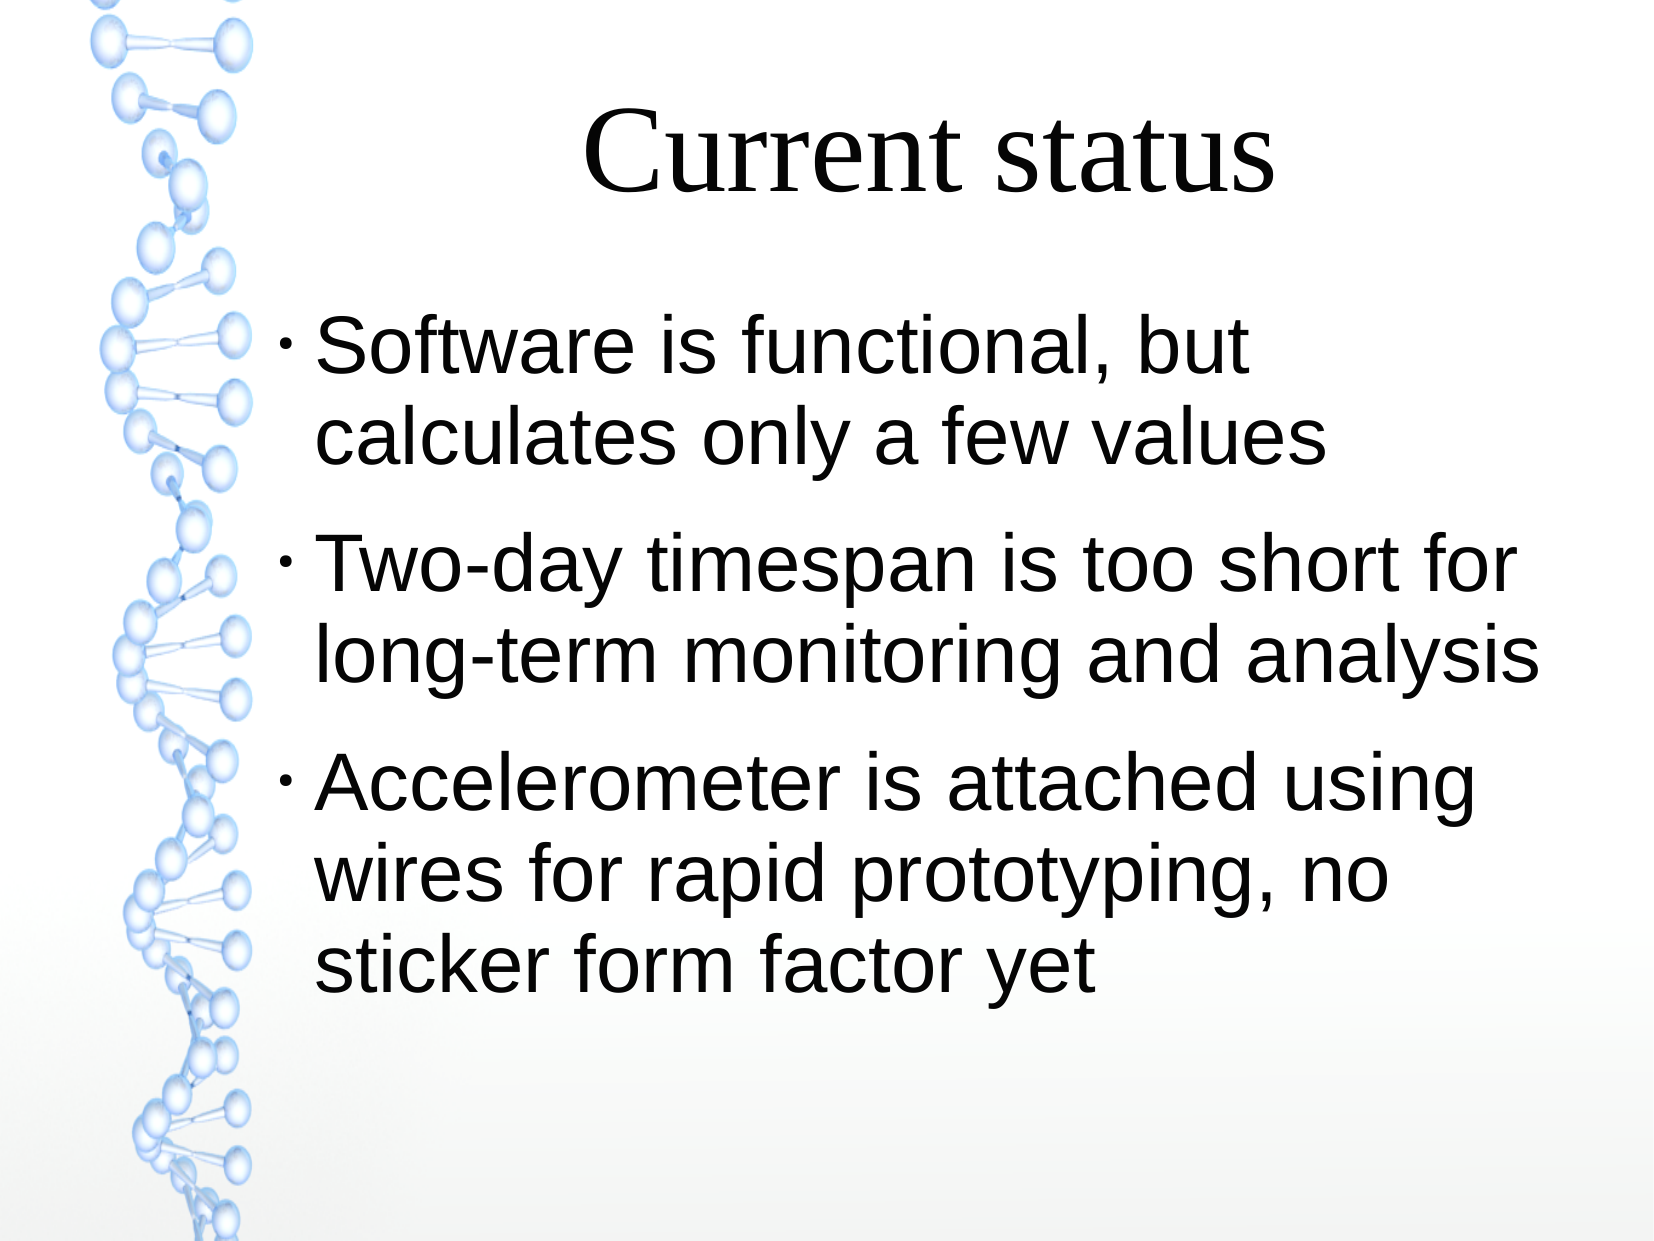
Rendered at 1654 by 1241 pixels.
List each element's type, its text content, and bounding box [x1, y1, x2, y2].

list Software is functional, but calculates only a few values Two-day timespan is too short for long-term monitoring and analysis Accelerometer is attached using wires for rapid prototyping, no sticker form factor yet [265, 299, 1595, 1019]
picture [0, 0, 1654, 1241]
title Current status [265, 47, 1595, 252]
